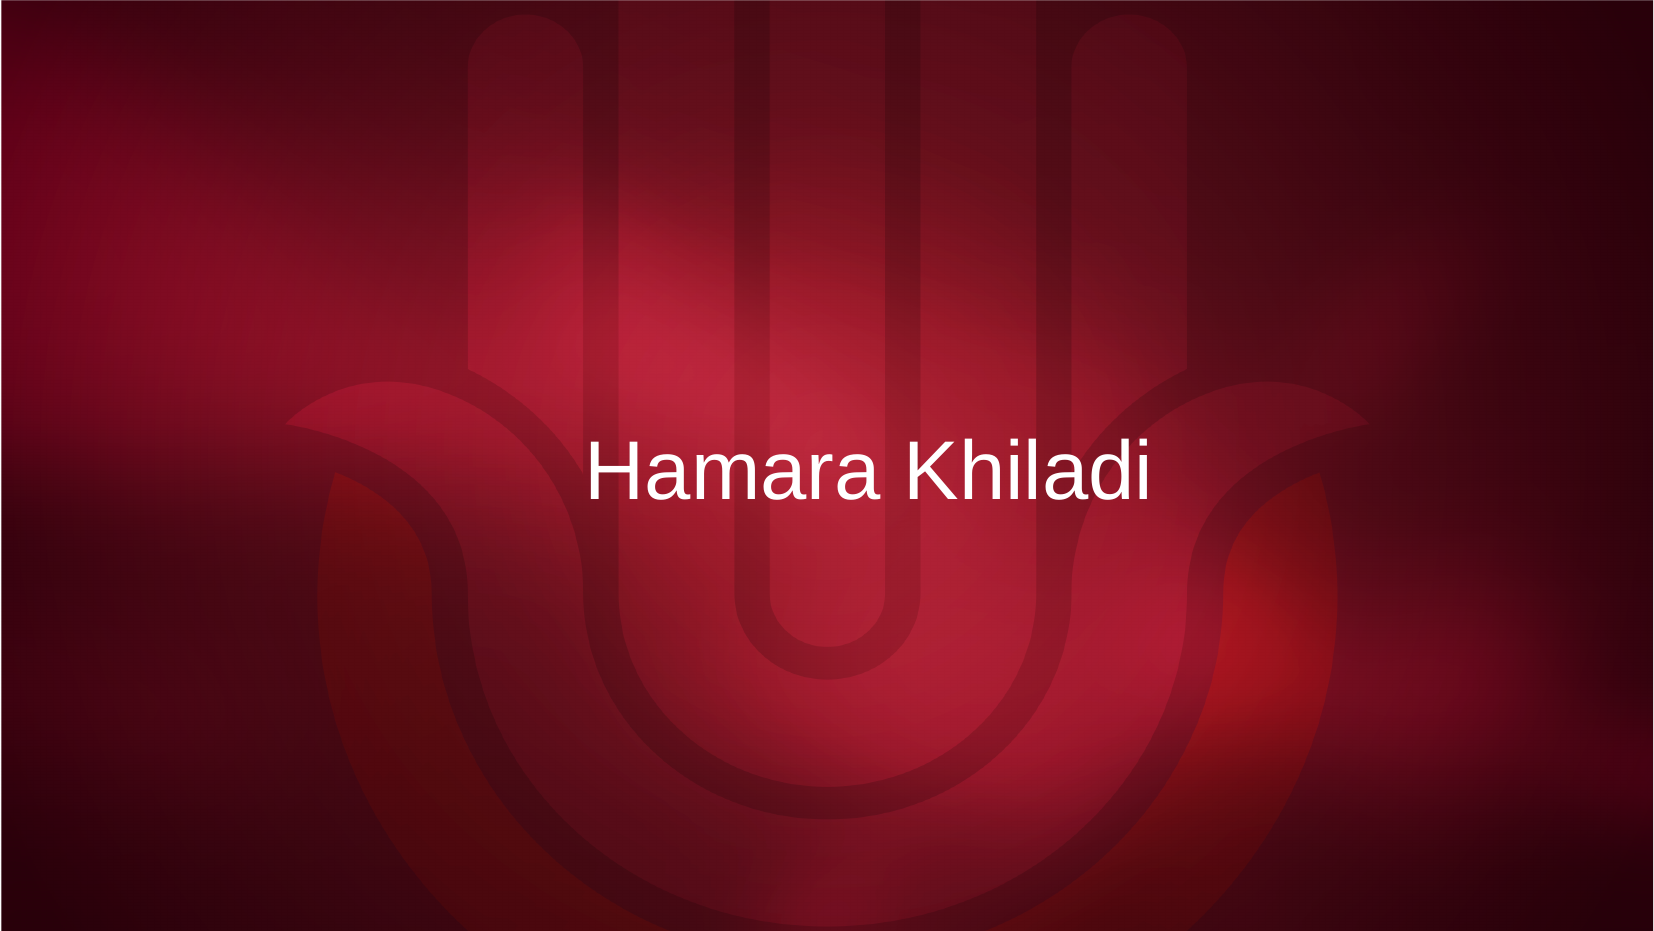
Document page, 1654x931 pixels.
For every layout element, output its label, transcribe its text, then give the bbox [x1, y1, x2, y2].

text_box Hamara Khiladi [570, 417, 1169, 526]
picture [0, 0, 1654, 931]
